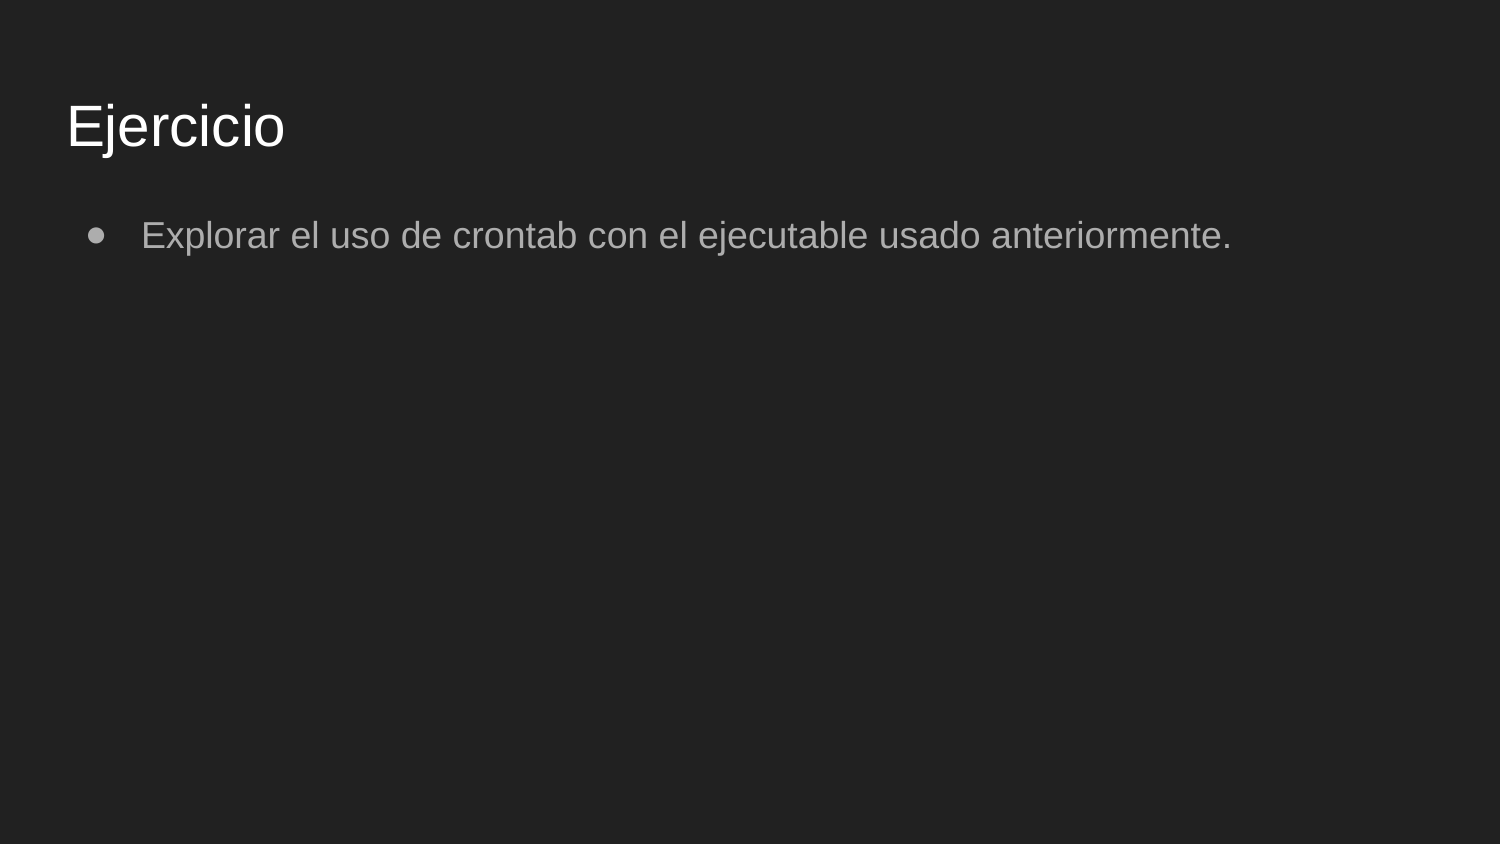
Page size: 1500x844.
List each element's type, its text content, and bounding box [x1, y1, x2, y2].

title Ejercicio [51, 72, 1449, 167]
list Explorar el uso de crontab con el ejecutable usado anteriormente. [51, 189, 1411, 750]
